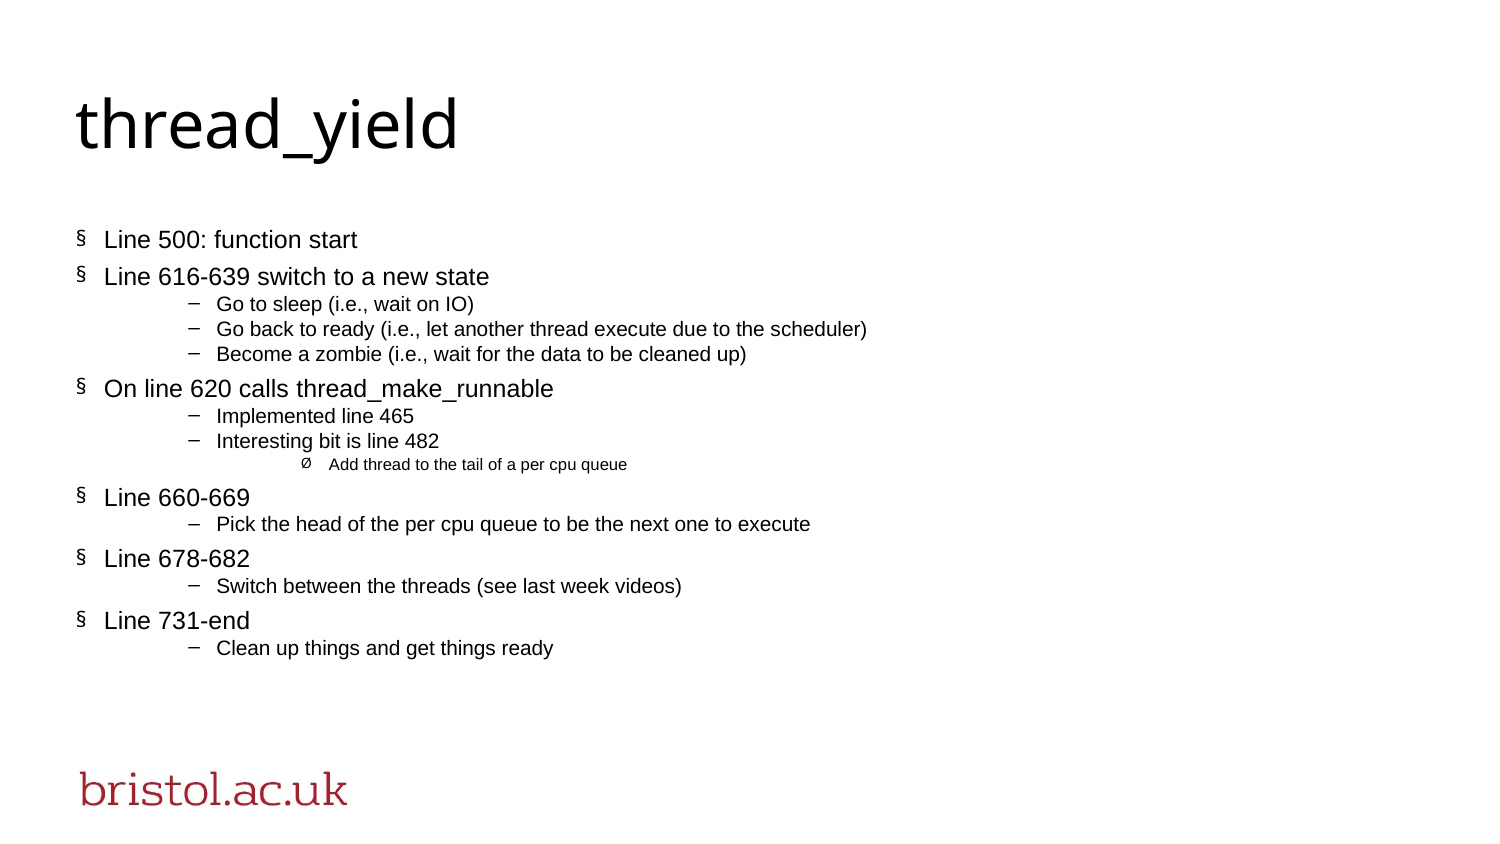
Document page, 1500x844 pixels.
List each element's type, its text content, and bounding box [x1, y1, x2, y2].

list Line 500: function start Line 616-639 switch to a new state Go to sleep (i.e., wait on IO) Go back to ready (i.e., let another thread execute due to the scheduler) Become a zombie (i.e., wait for the data to be cleaned up) On line 620 calls thread_make_runnable Implemented line 465 Interesting bit is line 482 Add thread to the tail of a per cpu queue Line 660-669 Pick the head of the per cpu queue to be the next one to execute Line 678-682 Switch between the threads (see last week videos) Line 731-end Clean up things and get things ready [60, 224, 1440, 699]
title thread_yield [60, 44, 1440, 209]
